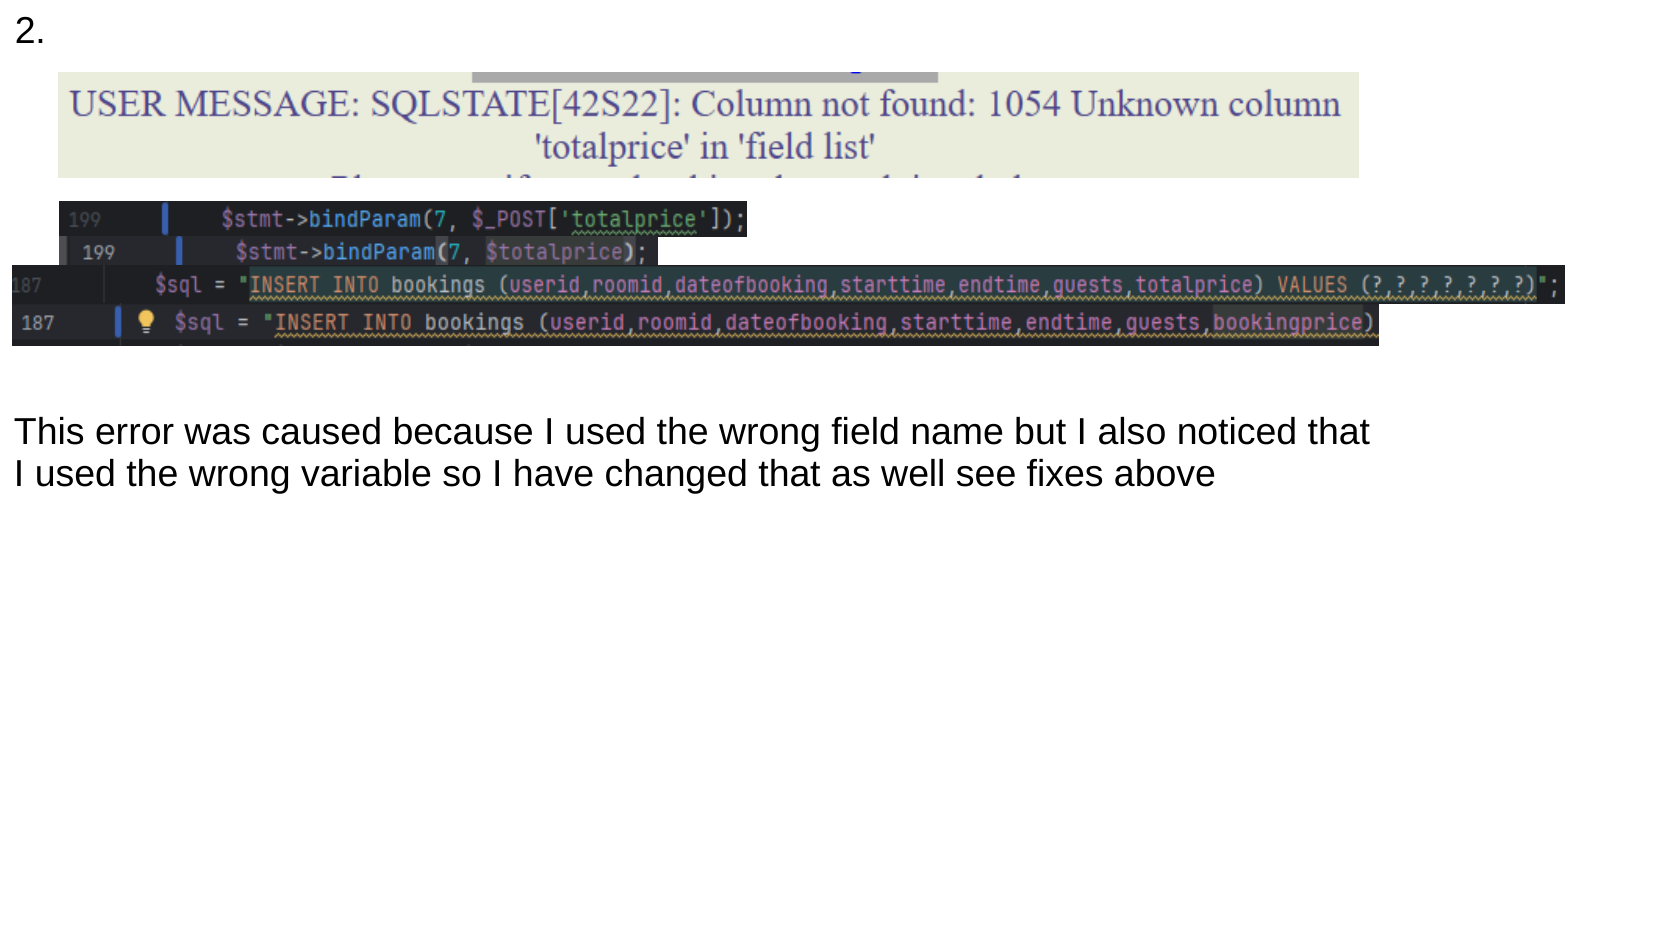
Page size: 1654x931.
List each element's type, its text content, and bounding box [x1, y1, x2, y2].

text_box This error was caused because I used the wrong field name but I also noticed that I used the wrong variable so I have changed that as well see fixes above [0, 403, 1388, 502]
picture [58, 72, 1359, 178]
picture [12, 201, 1565, 346]
text_box 2. [0, 2, 61, 60]
